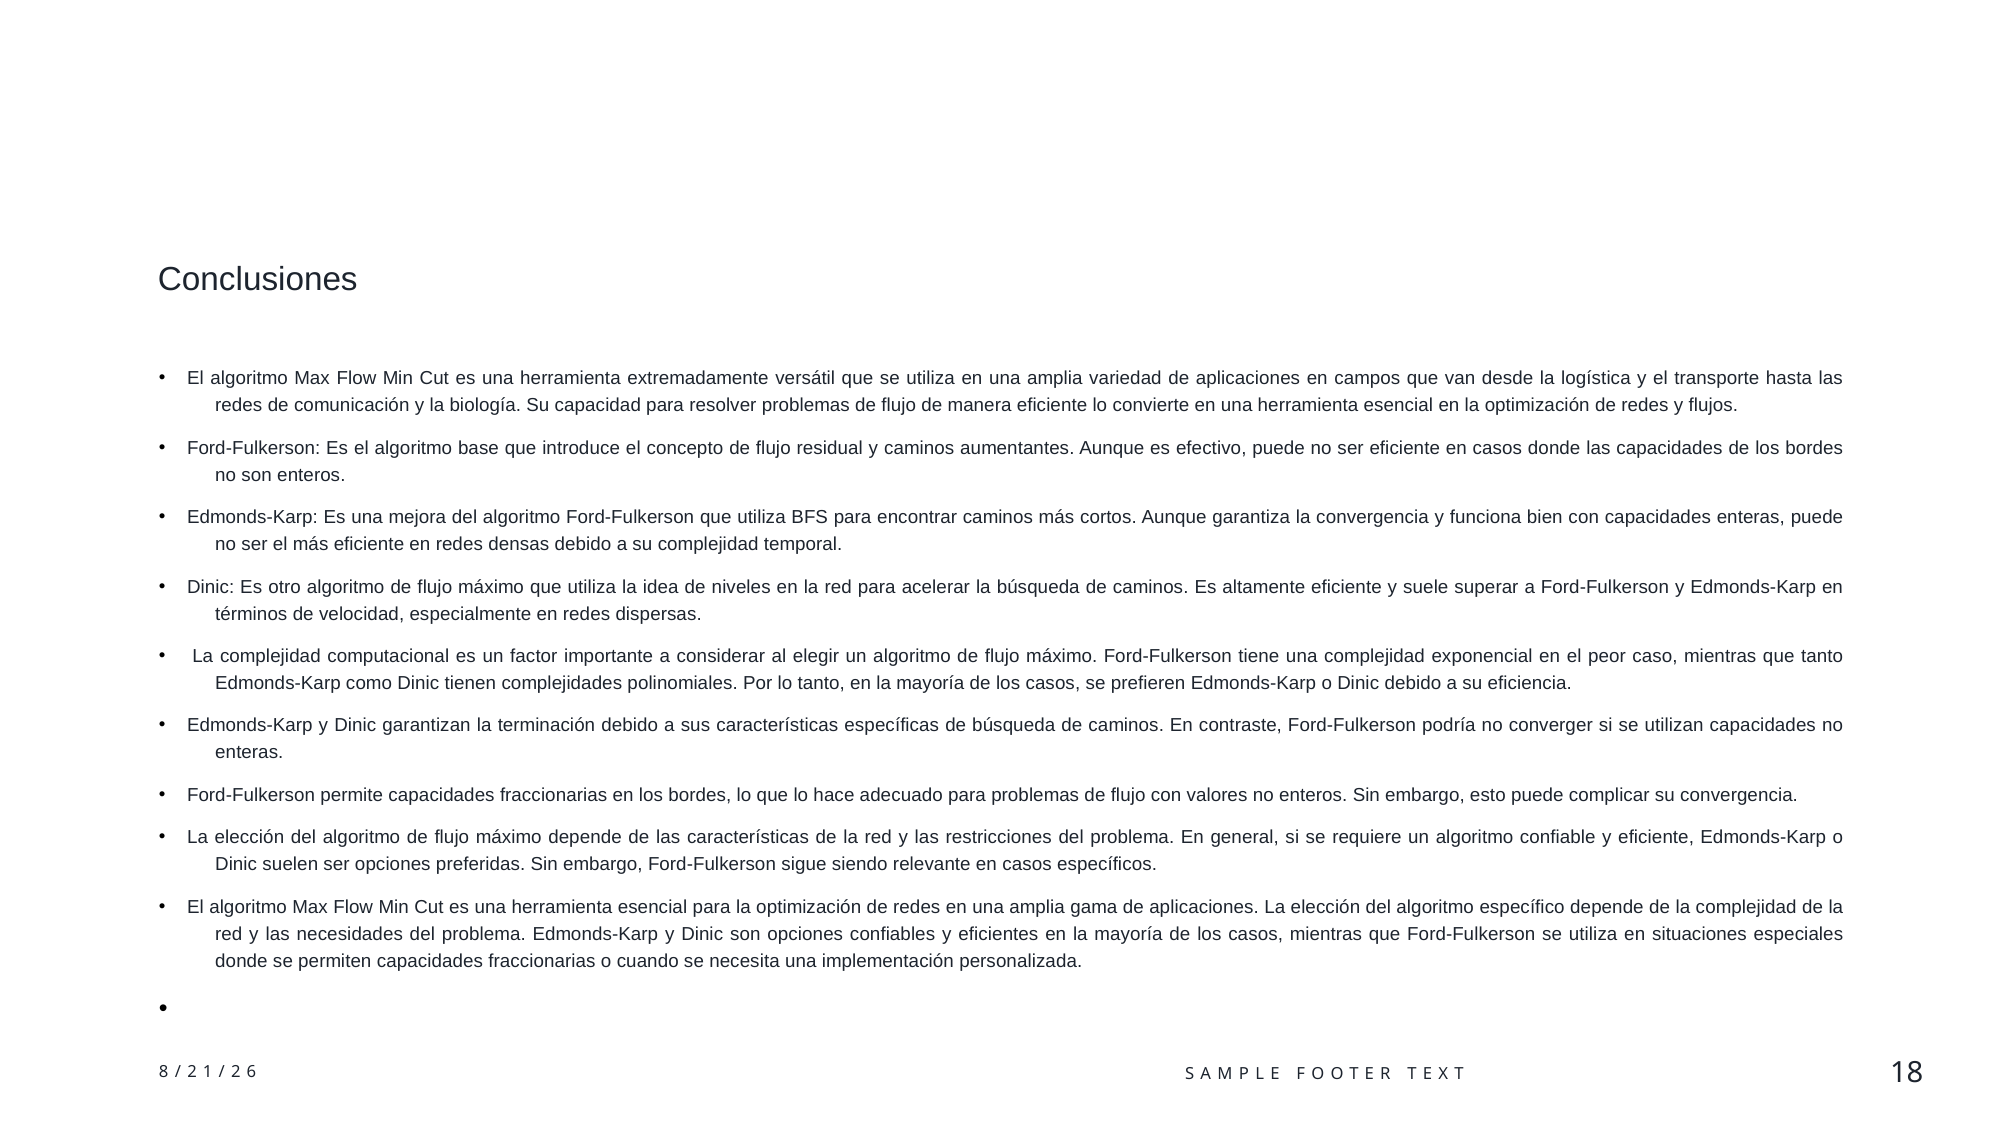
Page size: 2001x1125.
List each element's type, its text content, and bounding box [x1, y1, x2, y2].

footer Sample Footer Text [1170, 1042, 1875, 1103]
slide_number [143, 1042, 594, 1103]
slide_number [1875, 1042, 1961, 1103]
title Conclusiones [142, 96, 1858, 305]
list El algoritmo Max Flow Min Cut es una herramienta extremadamente versátil que se utiliza en una amplia variedad de aplicaciones en campos que van desde la logística y el transporte hasta las redes de comunicación y la biología. Su capacidad para resolver problemas de flujo de manera eficiente lo convierte en una herramienta esencial en la optimización de redes y flujos. Ford-Fulkerson: Es el algoritmo base que introduce el concepto de flujo residual y caminos aumentantes. Aunque es efectivo, puede no ser eficiente en casos donde las capacidades de los bordes no son enteros. Edmonds-Karp: Es una mejora del algoritmo Ford-Fulkerson que utiliza BFS para encontrar caminos más cortos. Aunque garantiza la convergencia y funciona bien con capacidades enteras, puede no ser el más eficiente en redes densas debido a su complejidad temporal. Dinic: Es otro algoritmo de flujo máximo que utiliza la idea de niveles en la red para acelerar la búsqueda de caminos. Es altamente eficiente y suele superar a Ford-Fulkerson y Edmonds-Karp en términos de velocidad, especialmente en redes dispersas. La complejidad computacional es un factor importante a considerar al elegir un algoritmo de flujo máximo. Ford-Fulkerson tiene una complejidad exponencial en el peor caso, mientras que tanto Edmonds-Karp como Dinic tienen complejidades polinomiales. Por lo tanto, en la mayoría de los casos, se prefieren Edmonds-Karp o Dinic debido a su eficiencia. Edmonds-Karp y Dinic garantizan la terminación debido a sus características específicas de búsqueda de caminos. En contraste, Ford-Fulkerson podría no converger si se utilizan capacidades no enteras. Ford-Fulkerson permite capacidades fraccionarias en los bordes, lo que lo hace adecuado para problemas de flujo con valores no enteros. Sin embargo, esto puede complicar su convergencia. La elección del algoritmo de flujo máximo depende de las características de la red y las restricciones del problema. En general, si se requiere un algoritmo confiable y eficiente, Edmonds-Karp o Dinic suelen ser opciones preferidas. Sin embargo, Ford-Fulkerson sigue siendo relevante en casos específicos. El algoritmo Max Flow Min Cut es una herramienta esencial para la optimización de redes en una amplia gama de aplicaciones. La elección del algoritmo específico depende de la complejidad de la red y las necesidades del problema. Edmonds-Karp y Dinic son opciones confiables y eficientes en la mayoría de los casos, mientras que Ford-Fulkerson se utiliza en situaciones especiales donde se permiten capacidades fraccionarias o cuando se necesita una implementación personalizada. [143, 353, 1857, 995]
